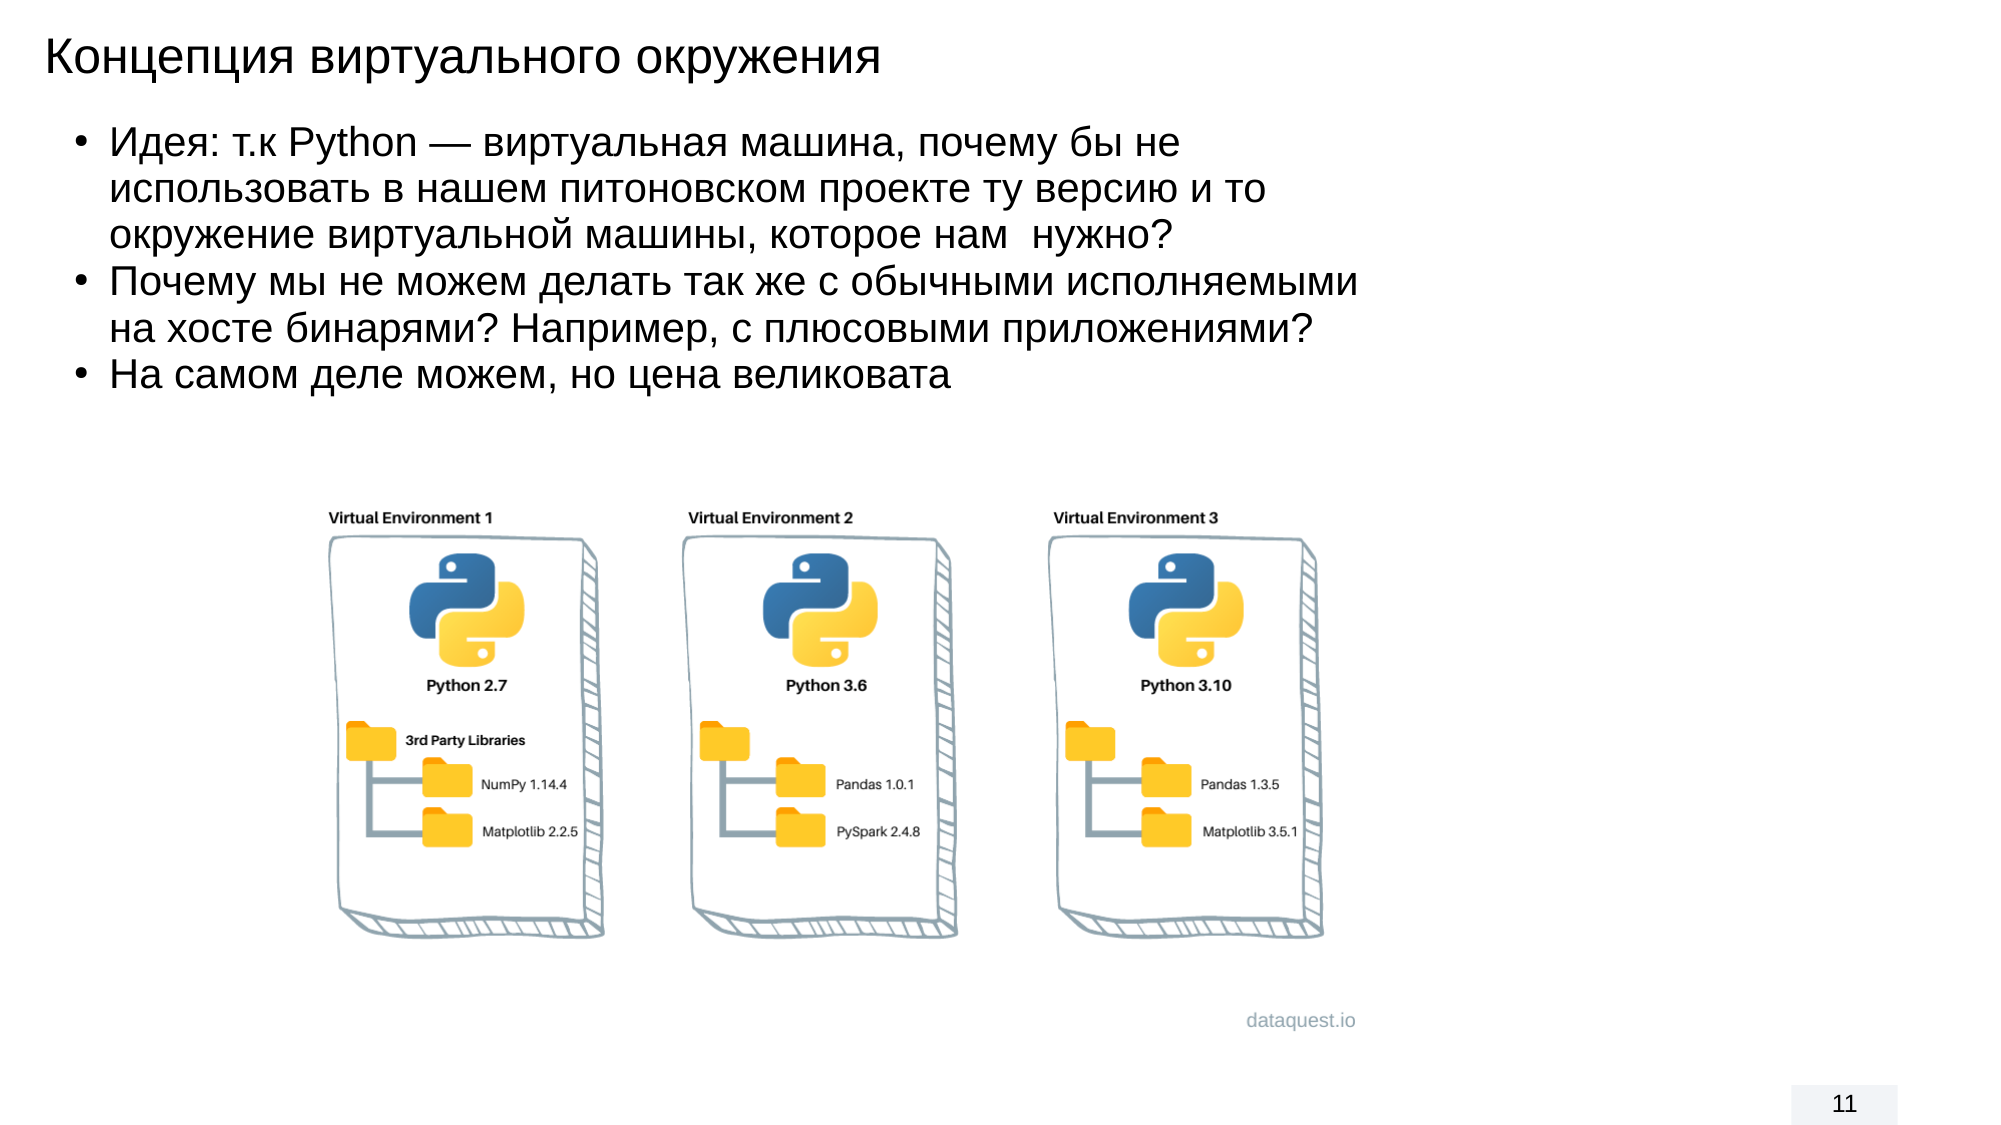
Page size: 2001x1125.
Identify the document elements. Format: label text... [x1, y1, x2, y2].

text_box <number> [1817, 1082, 1961, 1125]
text_box Концепция виртуального окружения [29, 21, 1595, 92]
picture [265, 413, 1388, 1045]
text_box Идея: т.к Python — виртуальная машина, почему бы не использовать в нашем питоновском проекте ту версию и то окружение виртуальной машины, которое нам нужно? Почему мы не можем делать так же с обычными исполняемыми на хосте бинарями? Например, с плюсовыми приложениями? На самом деле можем, но цена великовата [59, 110, 1388, 502]
